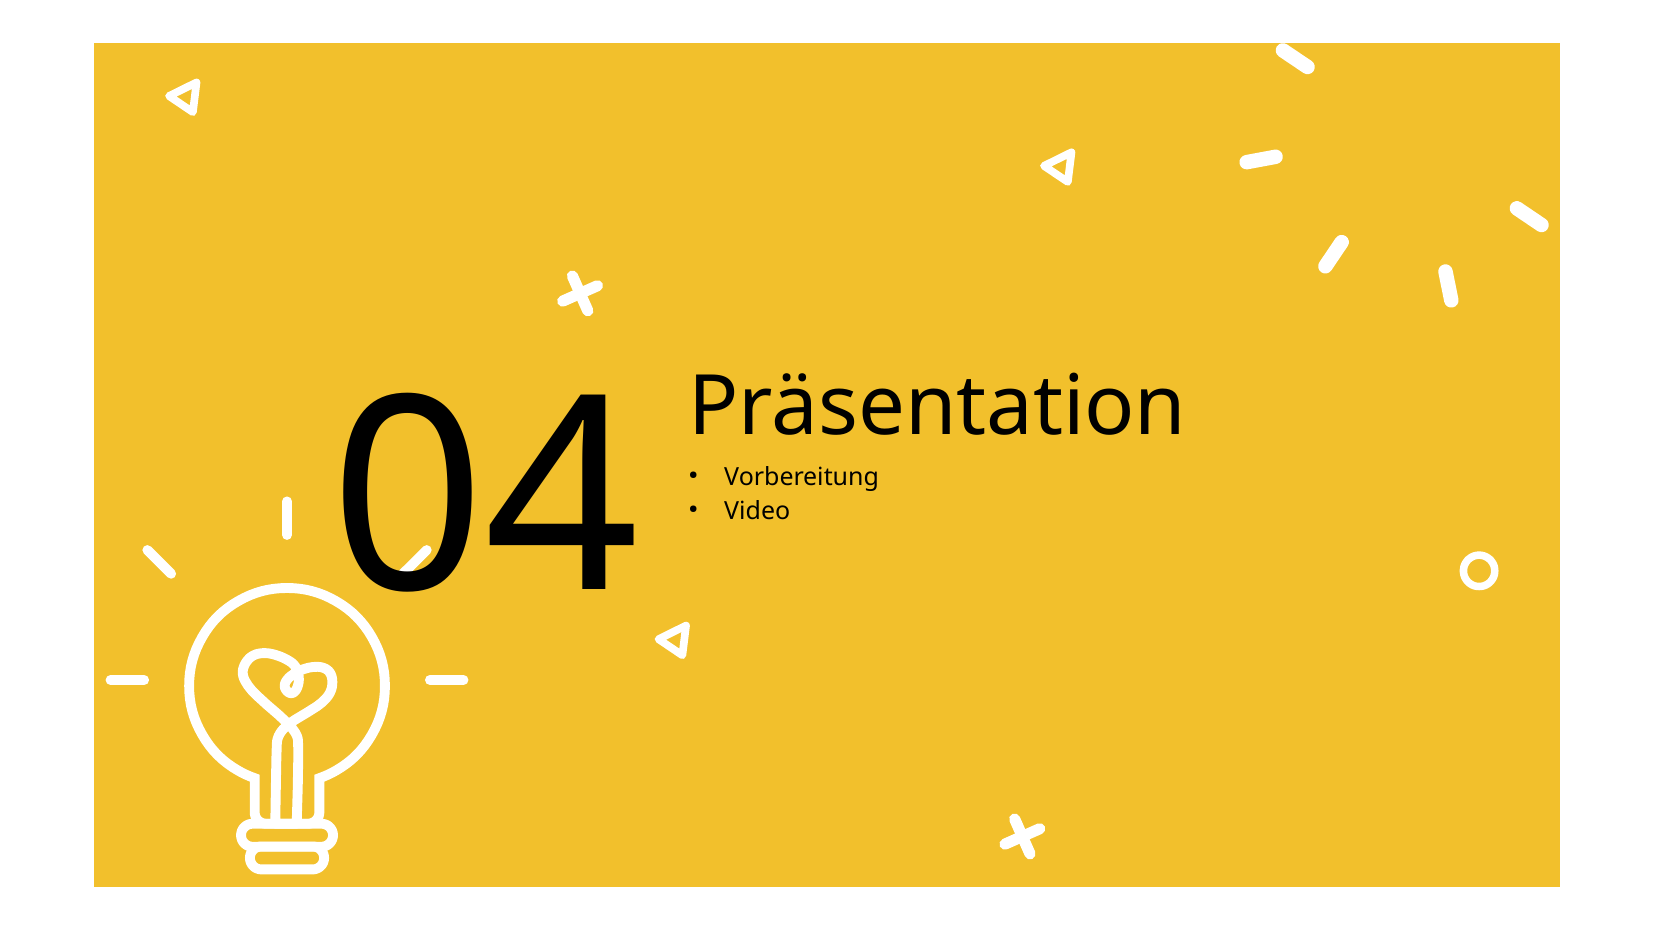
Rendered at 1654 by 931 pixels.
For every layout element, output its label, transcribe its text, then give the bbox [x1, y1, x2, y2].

title 04 [330, 300, 676, 669]
title Präsentation [688, 345, 1409, 459]
text_box Vorbereitung Video [688, 460, 1349, 526]
